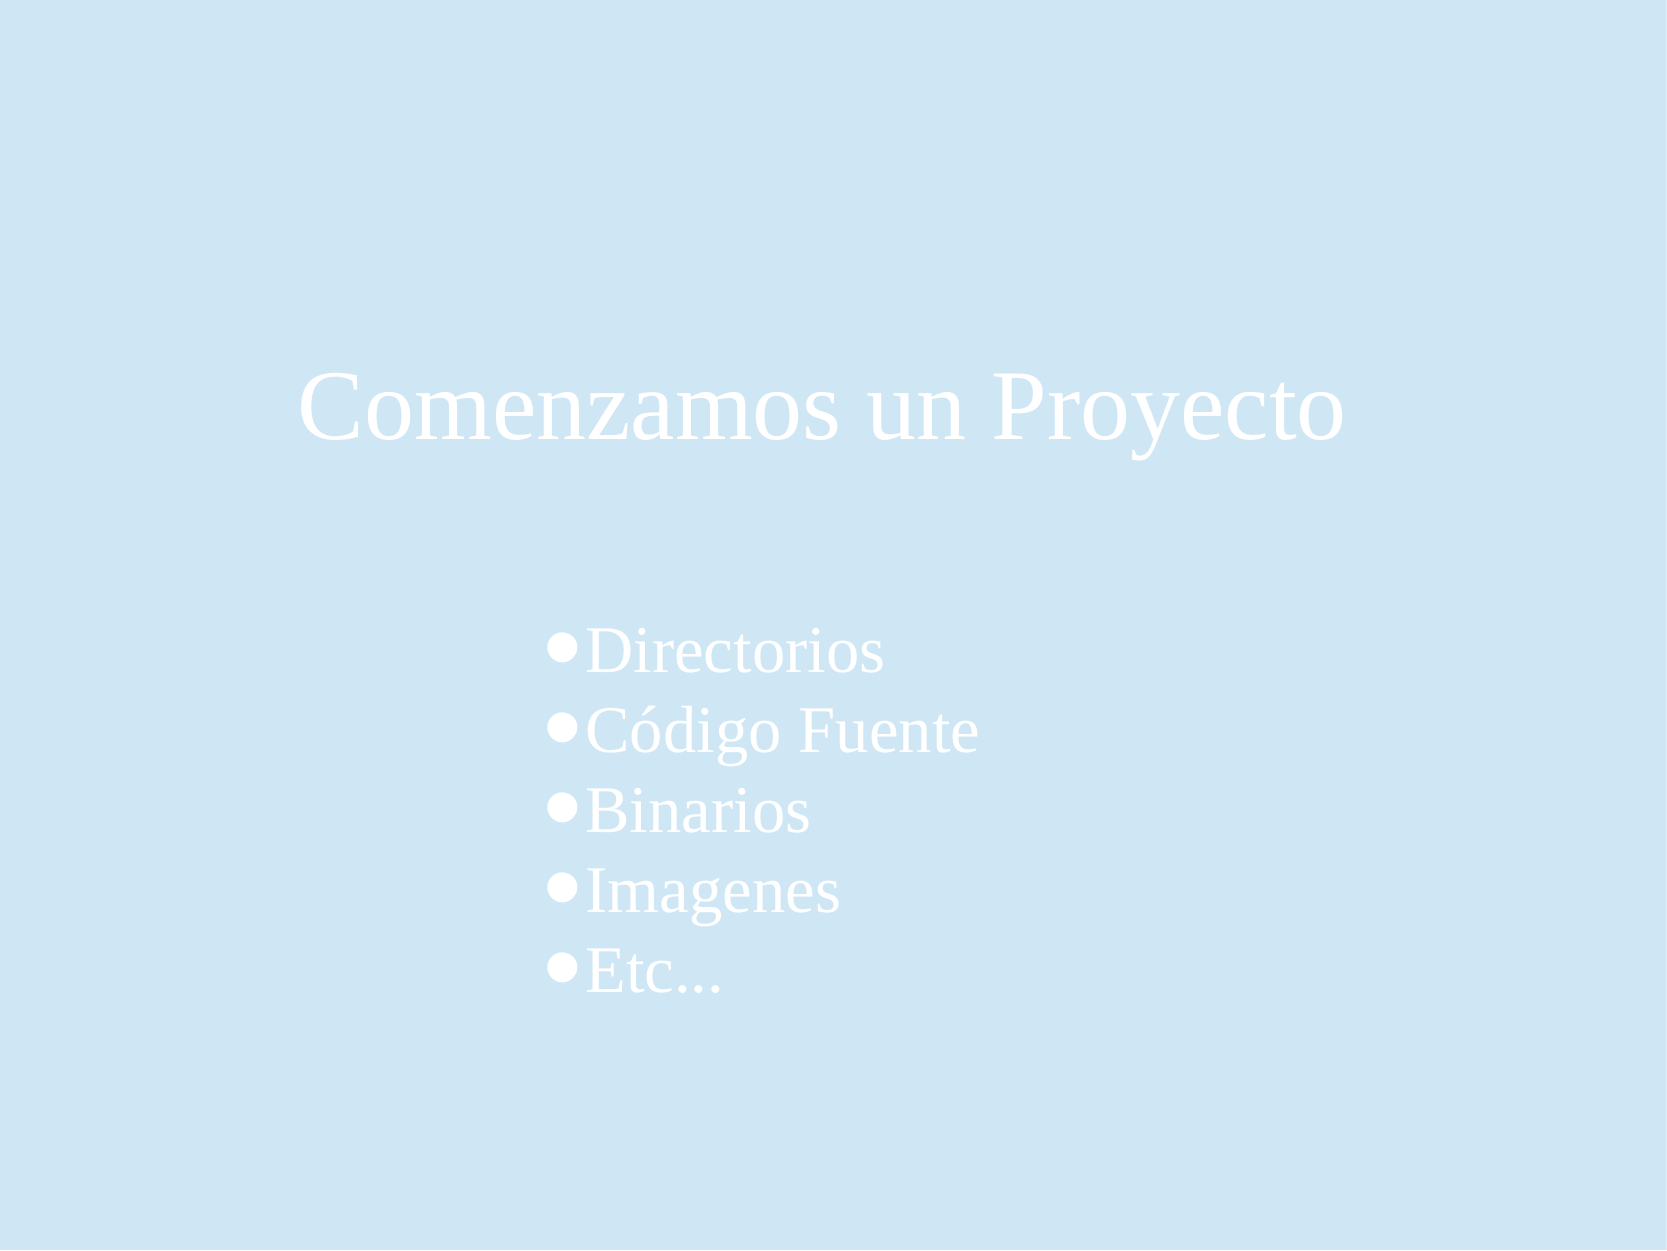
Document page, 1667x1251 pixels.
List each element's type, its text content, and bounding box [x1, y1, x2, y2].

subtitle Directorios Código Fuente Binarios Imagenes Etc... [516, 600, 1072, 1008]
title Comenzamos un Proyecto [133, 333, 1513, 545]
